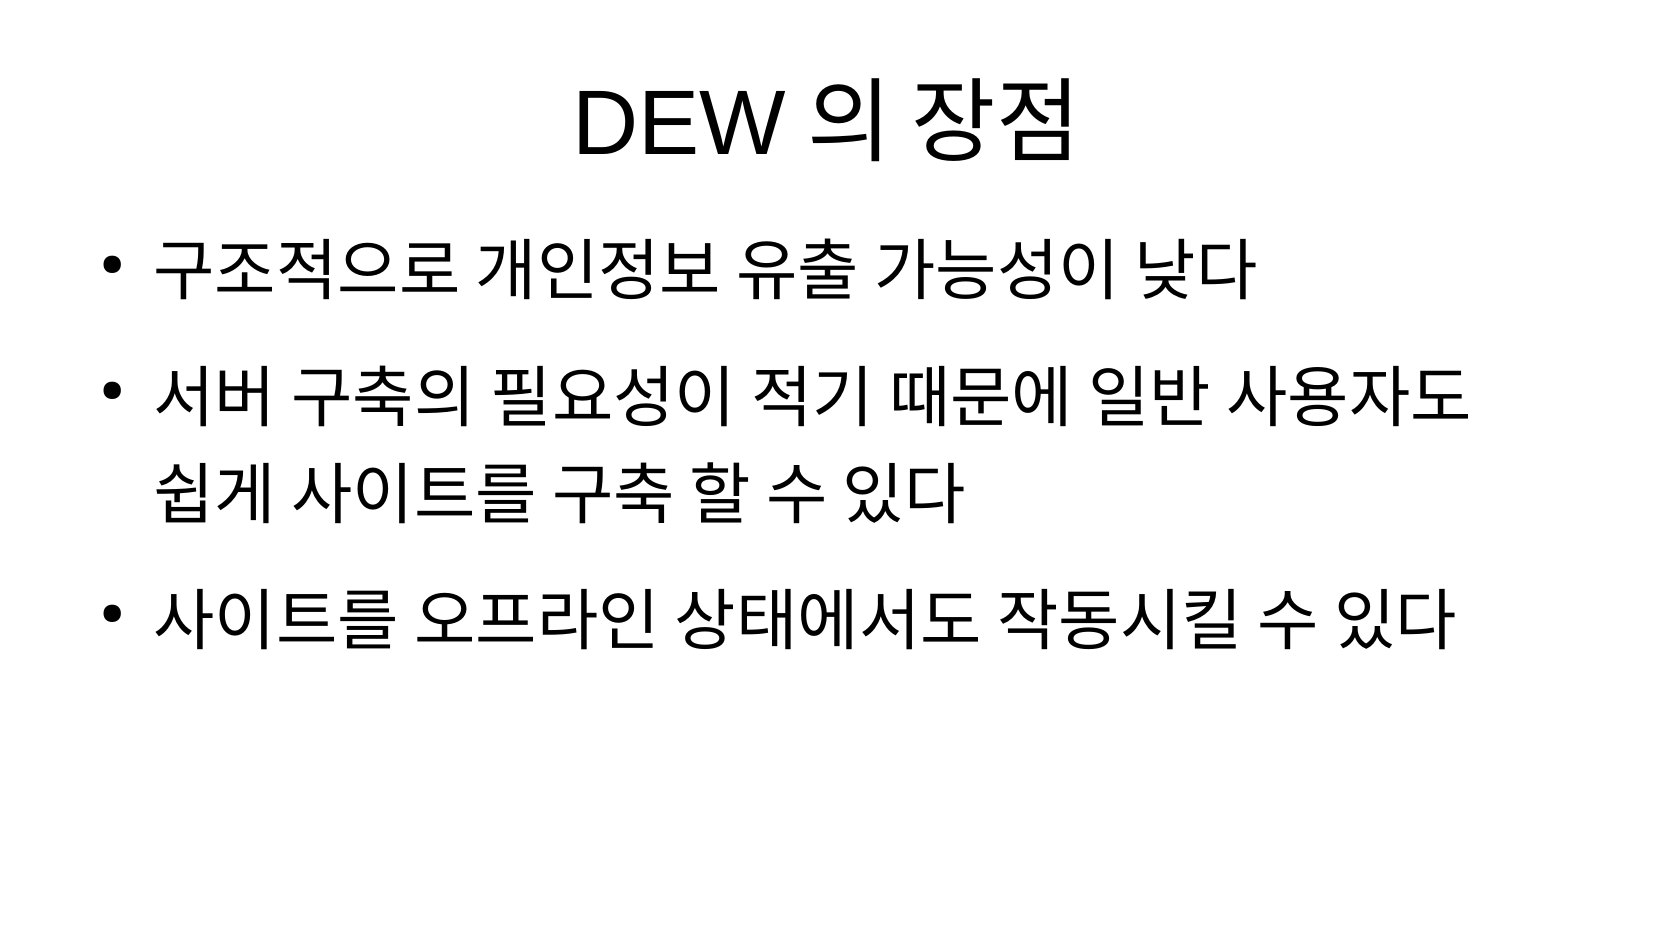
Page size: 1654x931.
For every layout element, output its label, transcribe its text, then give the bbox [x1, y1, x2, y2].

list 구조적으로 개인정보 유출 가능성이 낮다 서버 구축의 필요성이 적기 때문에 일반 사용자도 쉽게 사이트를 구축 할 수 있다 사이트를 오프라인 상태에서도 작동시킬 수 있다 [82, 217, 1571, 758]
title DEW의 장점 [82, 37, 1571, 193]
